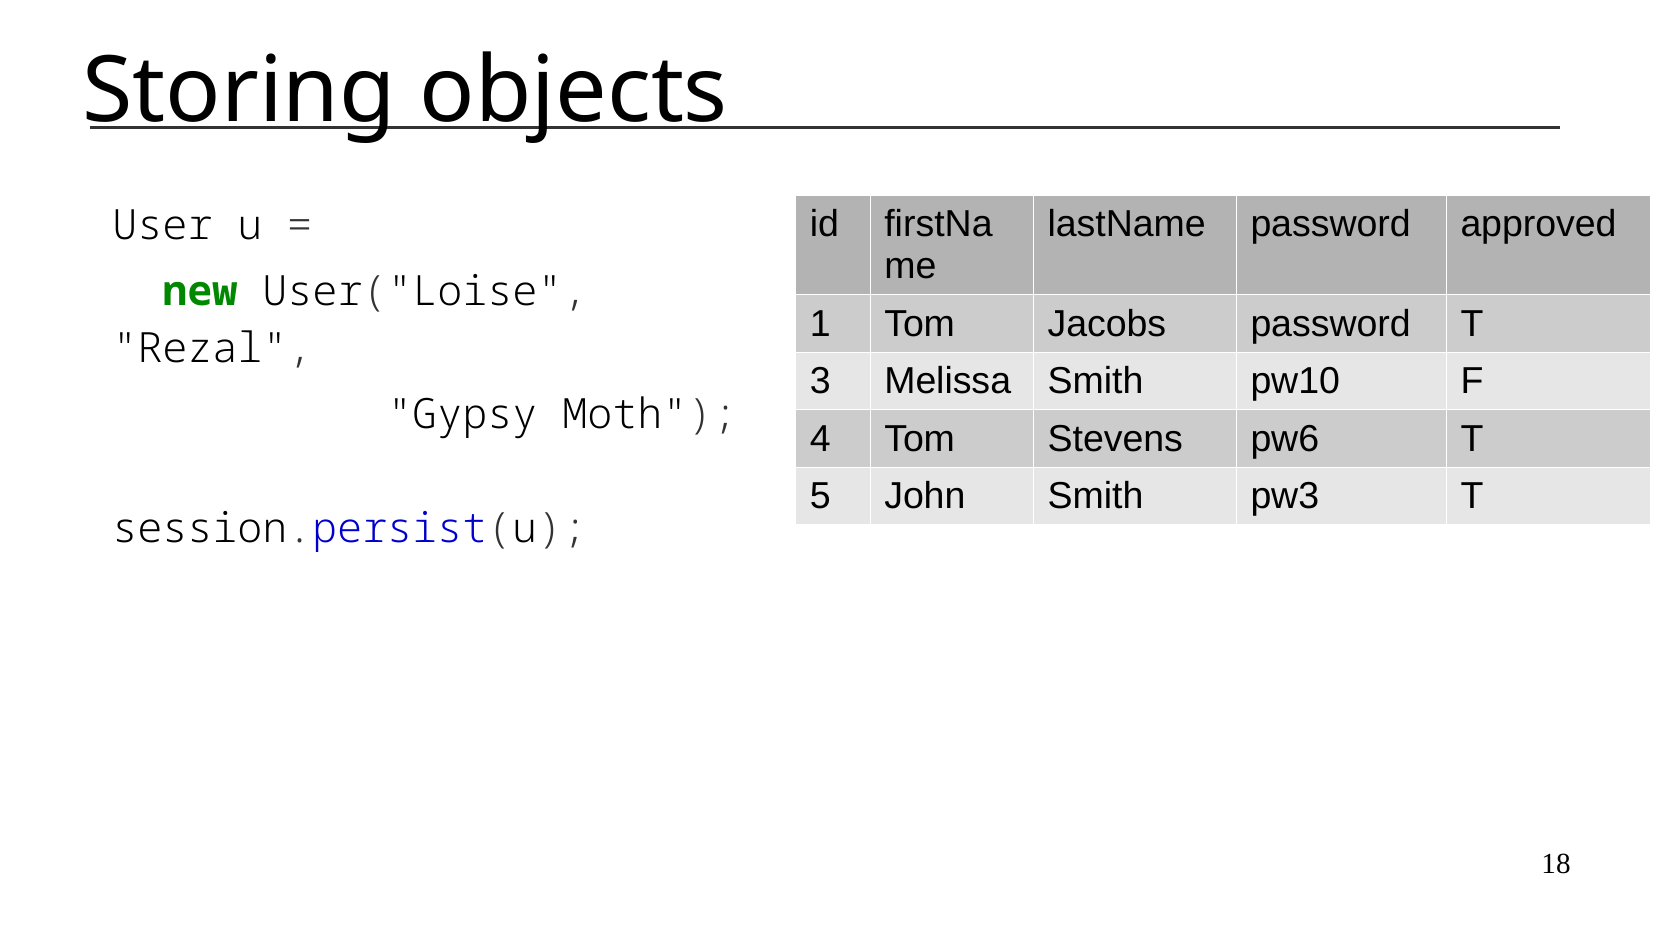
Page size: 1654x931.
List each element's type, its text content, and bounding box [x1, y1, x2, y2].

table_cell T [1447, 295, 1650, 352]
table_cell F [1447, 353, 1650, 409]
table_cell 4 [796, 410, 870, 467]
table_cell Tom [871, 295, 1033, 352]
table_cell T [1447, 468, 1650, 524]
table_cell pw6 [1237, 410, 1446, 467]
table_cell T [1447, 410, 1650, 467]
table_cell 5 [796, 468, 870, 524]
table_cell Tom [871, 410, 1033, 467]
table_cell Stevens [1034, 410, 1236, 467]
table_cell pw3 [1237, 468, 1446, 524]
table_header lastName [1034, 196, 1236, 294]
table_cell 1 [796, 295, 870, 352]
table_header password [1237, 196, 1446, 294]
table_cell Smith [1034, 353, 1236, 409]
table_cell Melissa [871, 353, 1033, 409]
list User u = new User("Loise", "Rezal", "Gypsy Moth"); session.persist(u); [82, 195, 809, 811]
table_header id [796, 196, 870, 294]
table_cell John [871, 468, 1033, 524]
title Storing objects [82, 32, 1571, 140]
table_header approved [1447, 196, 1650, 294]
table_cell 3 [796, 353, 870, 409]
table_cell pw10 [1237, 353, 1446, 409]
table_cell password [1237, 295, 1446, 352]
table_cell Smith [1034, 468, 1236, 524]
table_cell Jacobs [1034, 295, 1236, 352]
table_header firstName [871, 196, 1033, 294]
